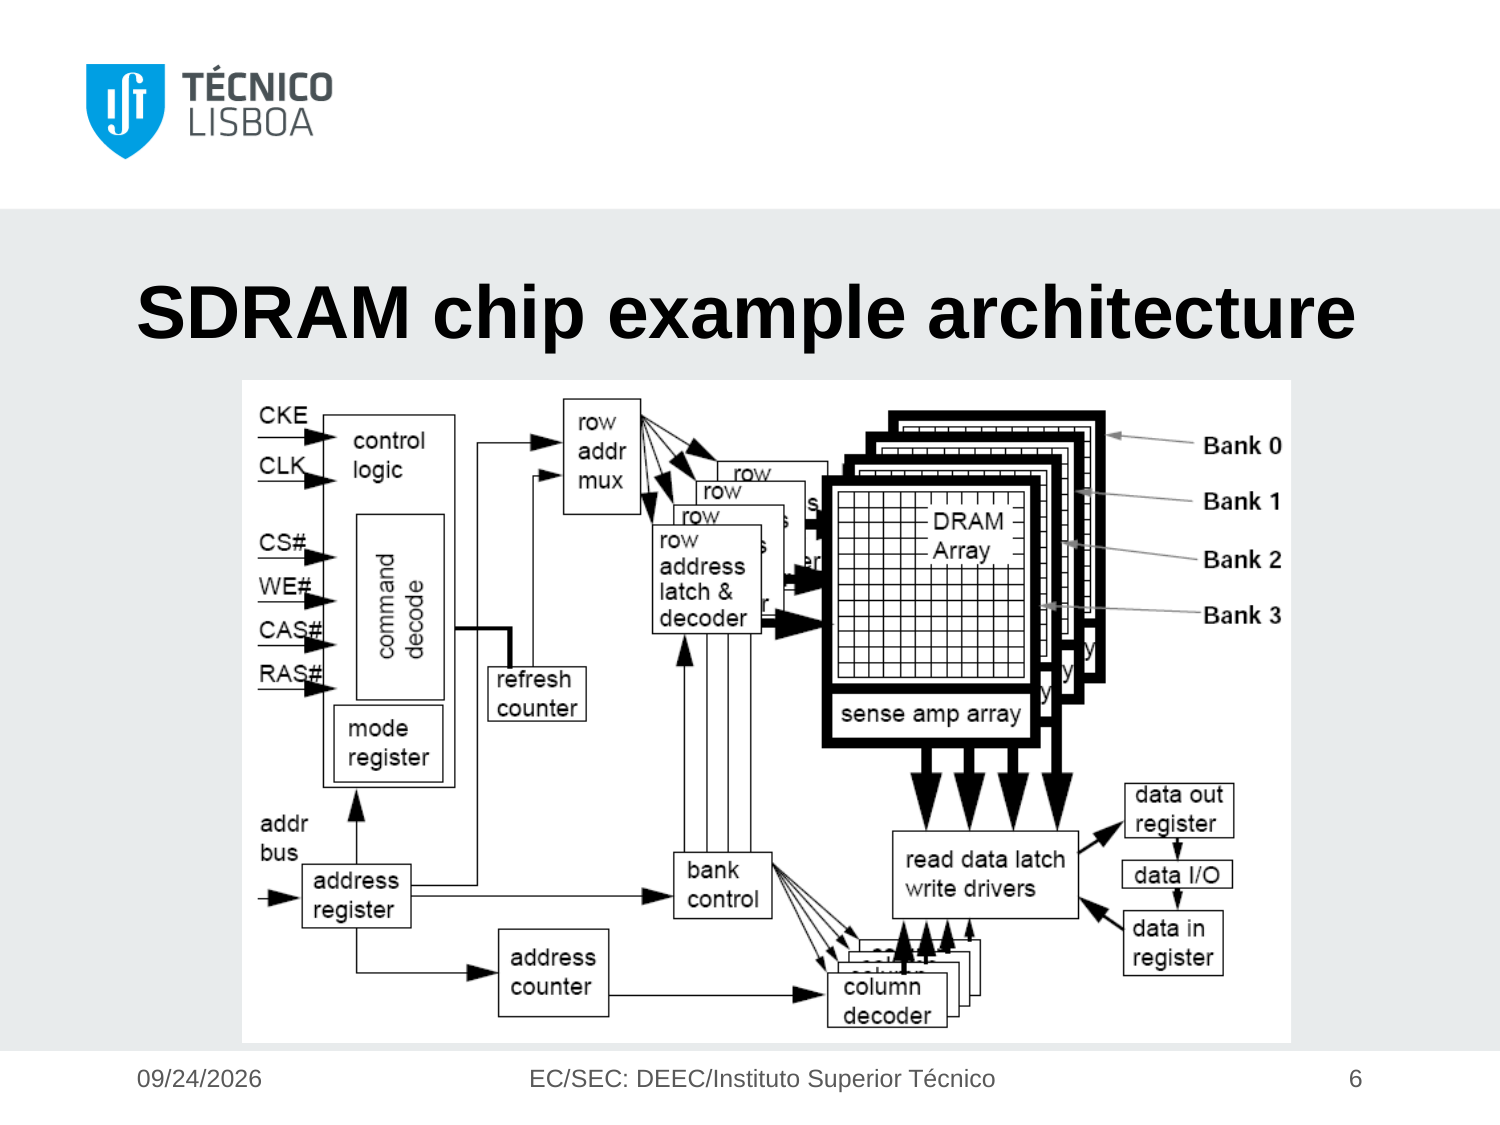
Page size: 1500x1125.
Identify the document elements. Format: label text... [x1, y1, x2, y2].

slide_number <number> [1077, 1052, 1378, 1103]
picture [0, 0, 1500, 1125]
slide_number 12/15/2020 [121, 1052, 425, 1103]
footer EC/SEC: DEEC/Instituto Superior Técnico [512, 1052, 1021, 1103]
title SDRAM chip example architecture [121, 237, 1378, 381]
